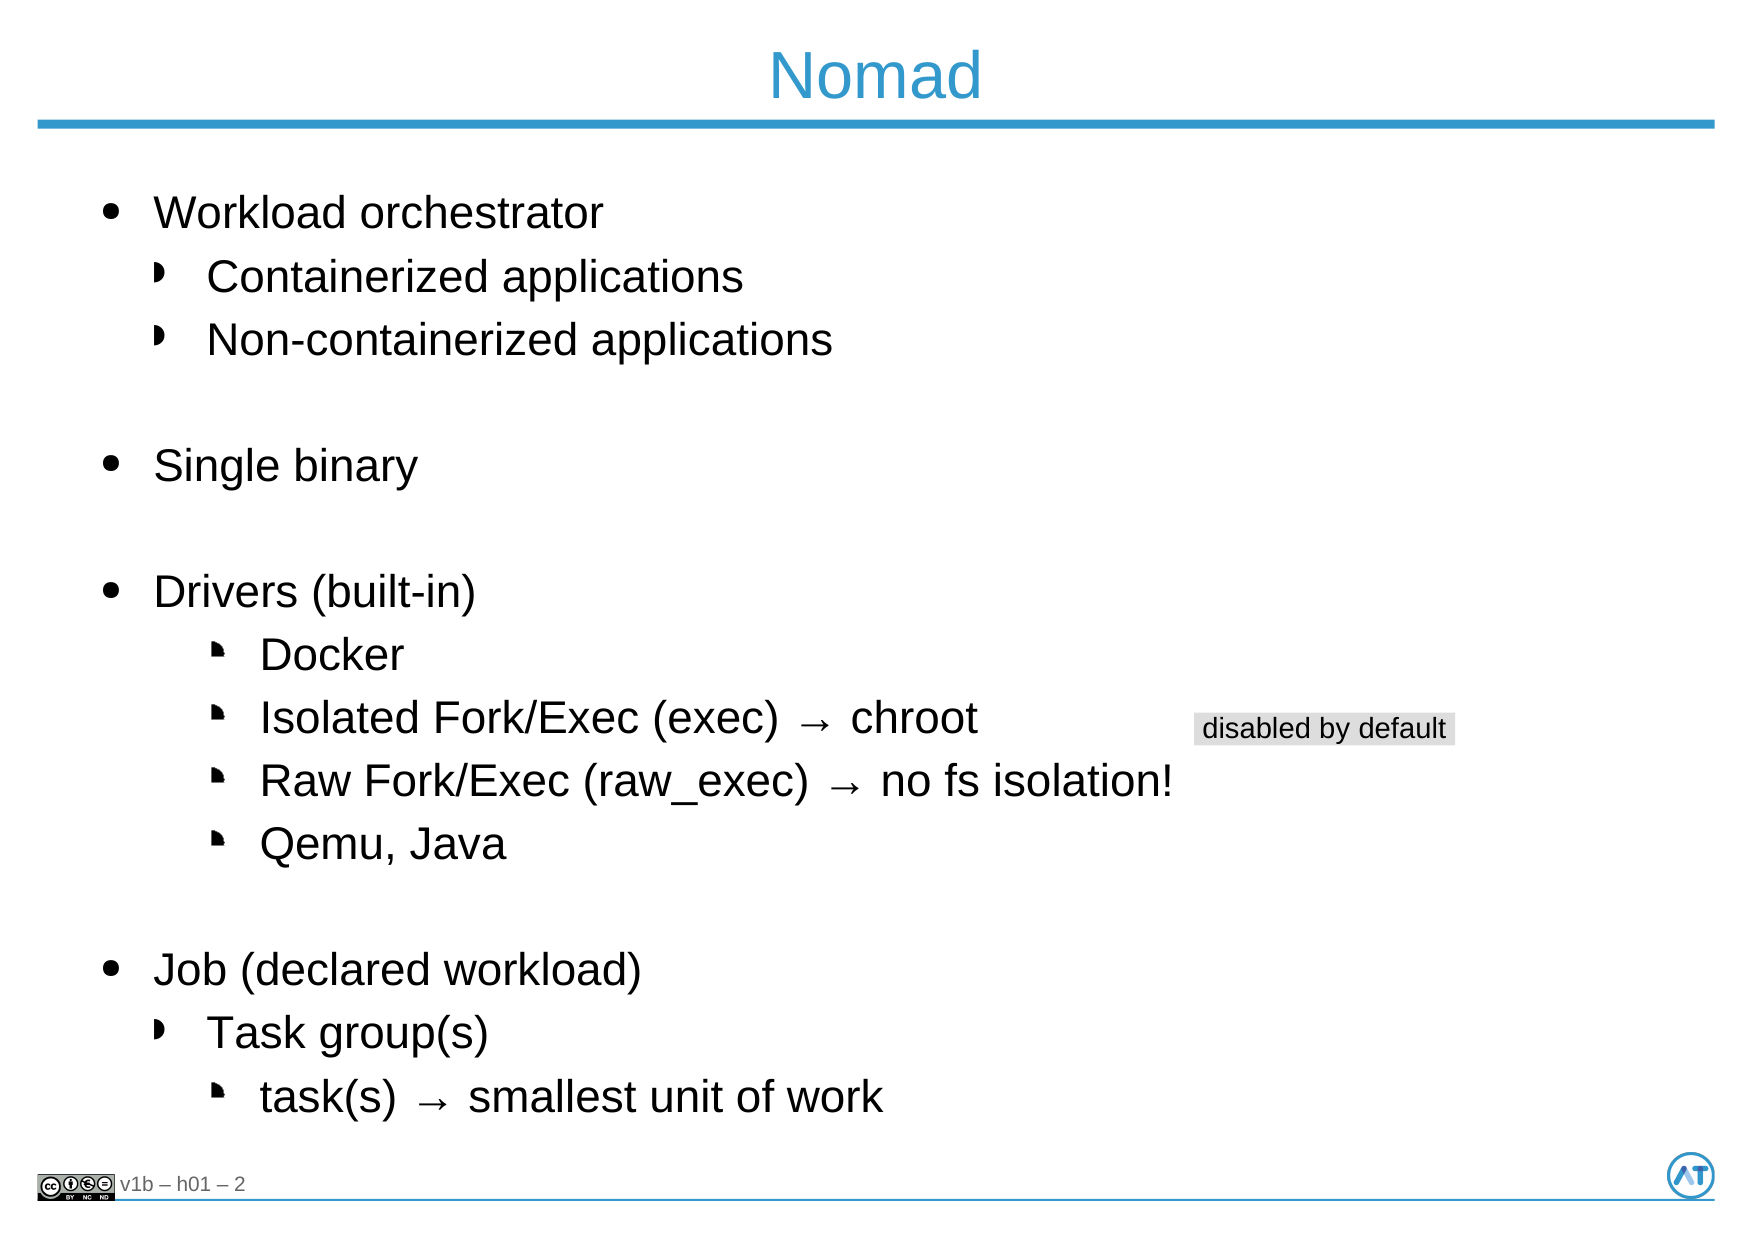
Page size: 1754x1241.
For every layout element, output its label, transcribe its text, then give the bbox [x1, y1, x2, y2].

text_box Nomad [37, 38, 1715, 122]
picture [37, 1174, 115, 1201]
text_box Workload orchestrator Containerized applications Non-containerized applications Single binary Drivers (built-in) Docker Isolated Fork/Exec (exec) → chroot Raw Fork/Exec (raw_exec) → no fs isolation! Qemu, Java Job (declared workload) Task group(s) task(s) → smallest unit of work [82, 187, 1501, 1064]
picture [206, 1073, 228, 1119]
text_box disabled by default [1194, 712, 1456, 742]
picture [1667, 1152, 1715, 1199]
